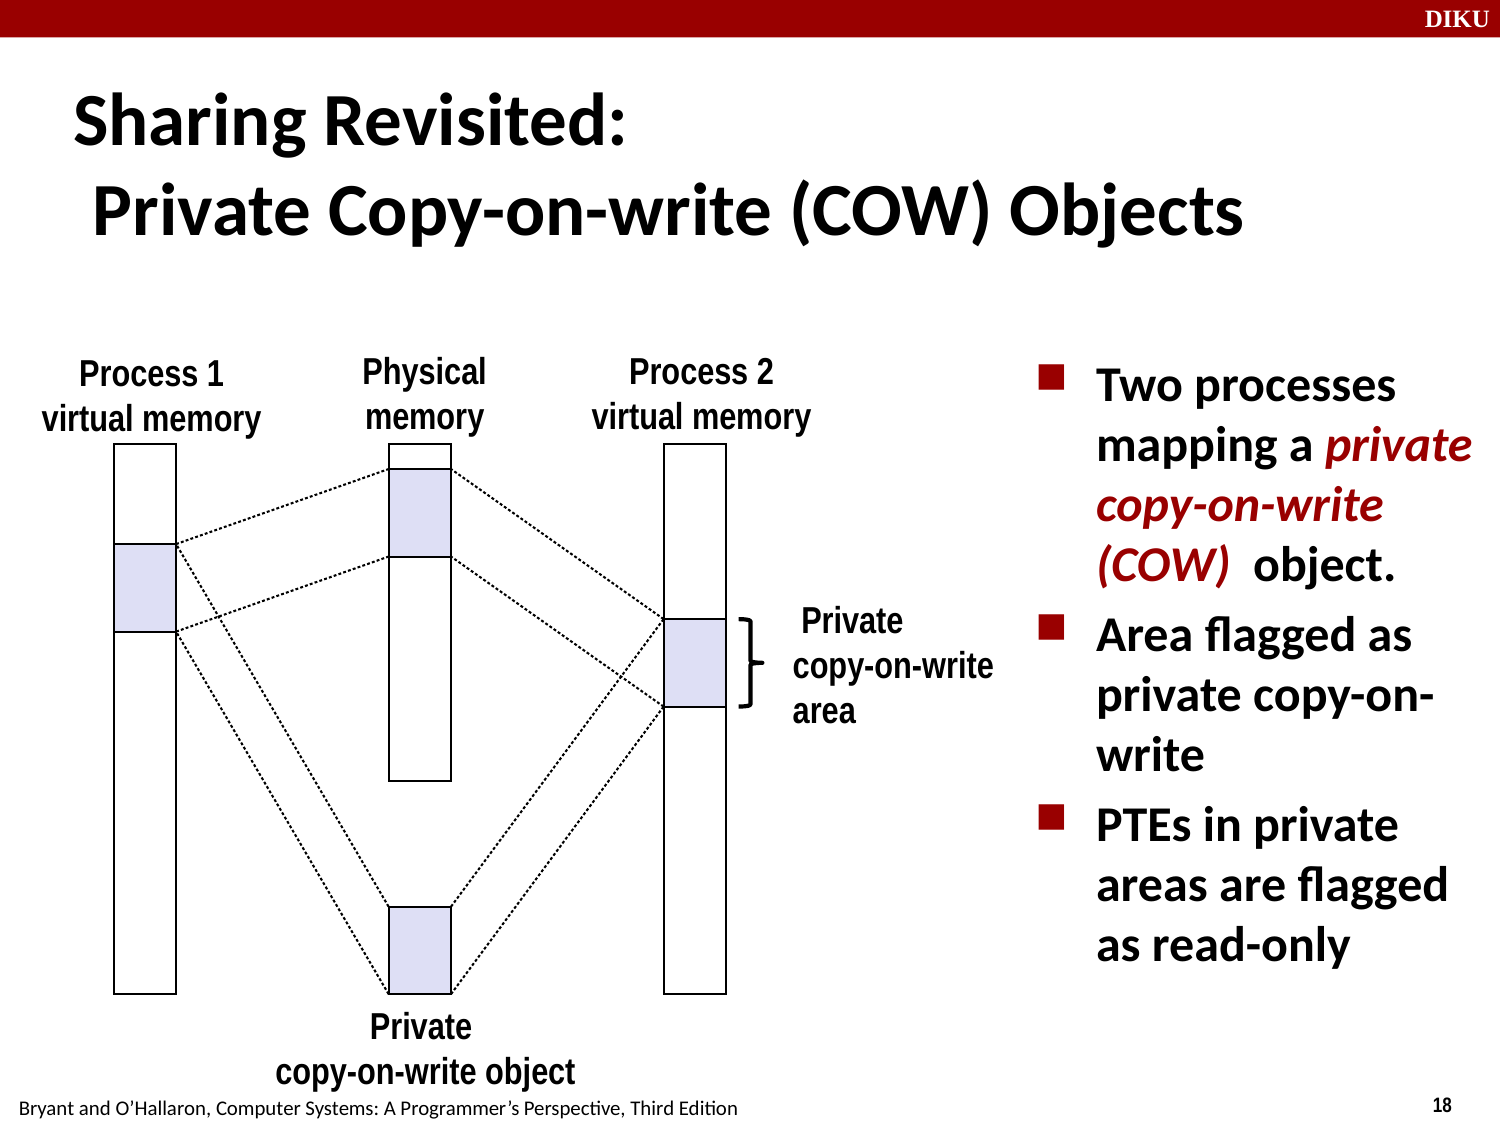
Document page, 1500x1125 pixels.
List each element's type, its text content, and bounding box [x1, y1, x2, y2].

text_box Sharing Revisited: Private Copy-on-write (COW) Objects [58, 71, 1304, 250]
text_box [388, 469, 452, 557]
text_box Two processes mapping a private copy-on-write (COW) object. Area flagged as private copy-on-write PTEs in private areas are flagged as read-only [1024, 344, 1500, 1032]
text_box [388, 906, 452, 994]
text_box Private copy-on-write object [260, 994, 591, 1100]
text_box Process 2 virtual memory [576, 339, 827, 445]
text_box Private copy-on-write area [777, 588, 1009, 739]
text_box Physical memory [347, 339, 501, 445]
text_box Process 1 virtual memory [26, 341, 277, 447]
text_box [663, 619, 726, 707]
text_box [113, 544, 176, 632]
